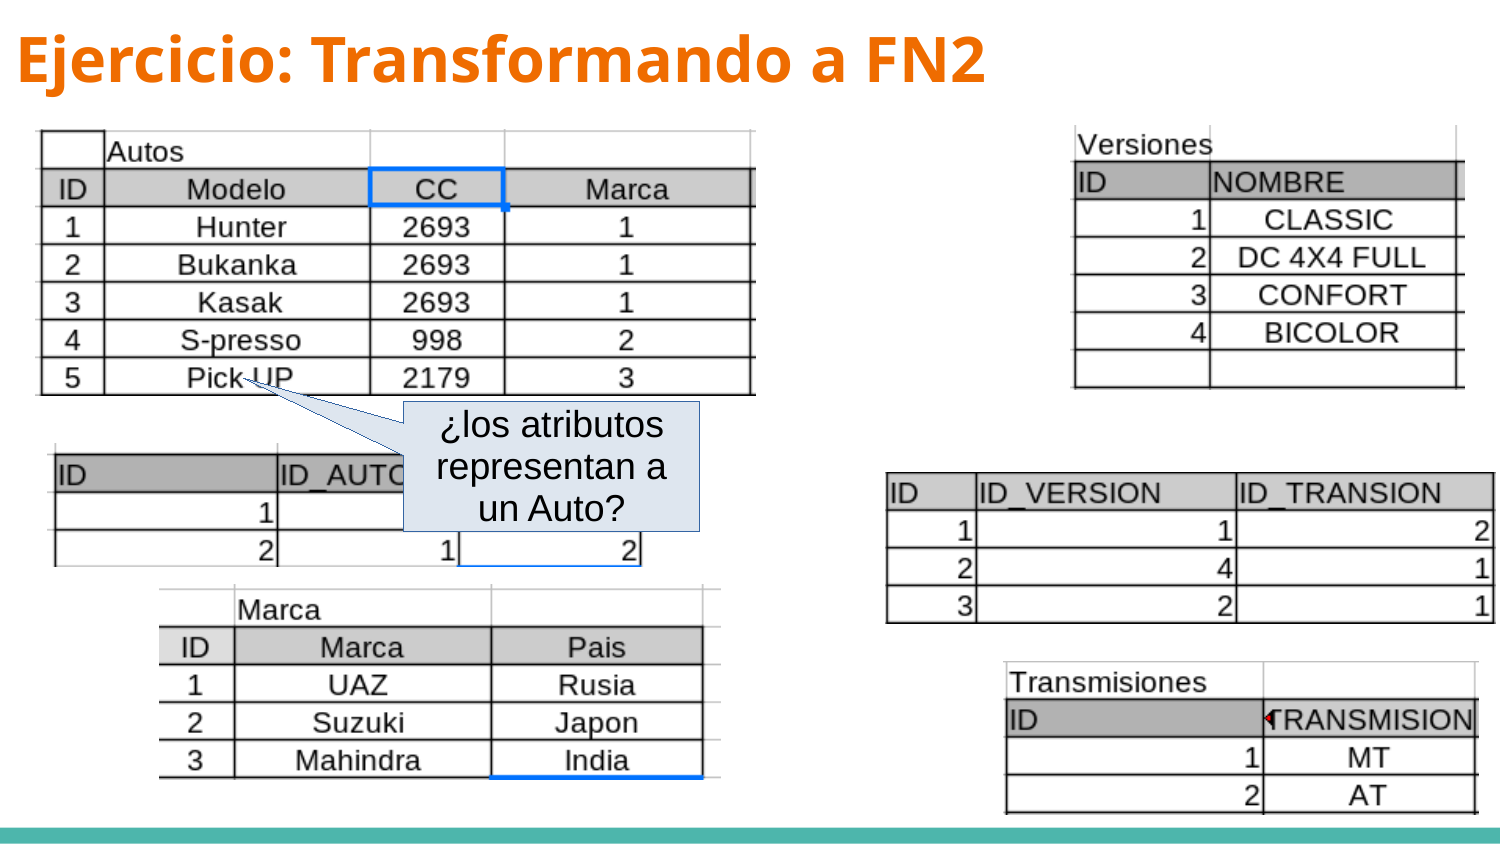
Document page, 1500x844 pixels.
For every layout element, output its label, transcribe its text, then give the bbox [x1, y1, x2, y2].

text_box ¿los atributos representan a un Auto? [243, 378, 700, 532]
picture [1003, 661, 1479, 815]
picture [35, 129, 756, 396]
picture [885, 472, 1496, 624]
picture [159, 584, 721, 780]
picture [47, 443, 651, 567]
picture [1070, 125, 1465, 390]
title Ejercicio: Transformando a FN2 [0, 0, 1398, 116]
